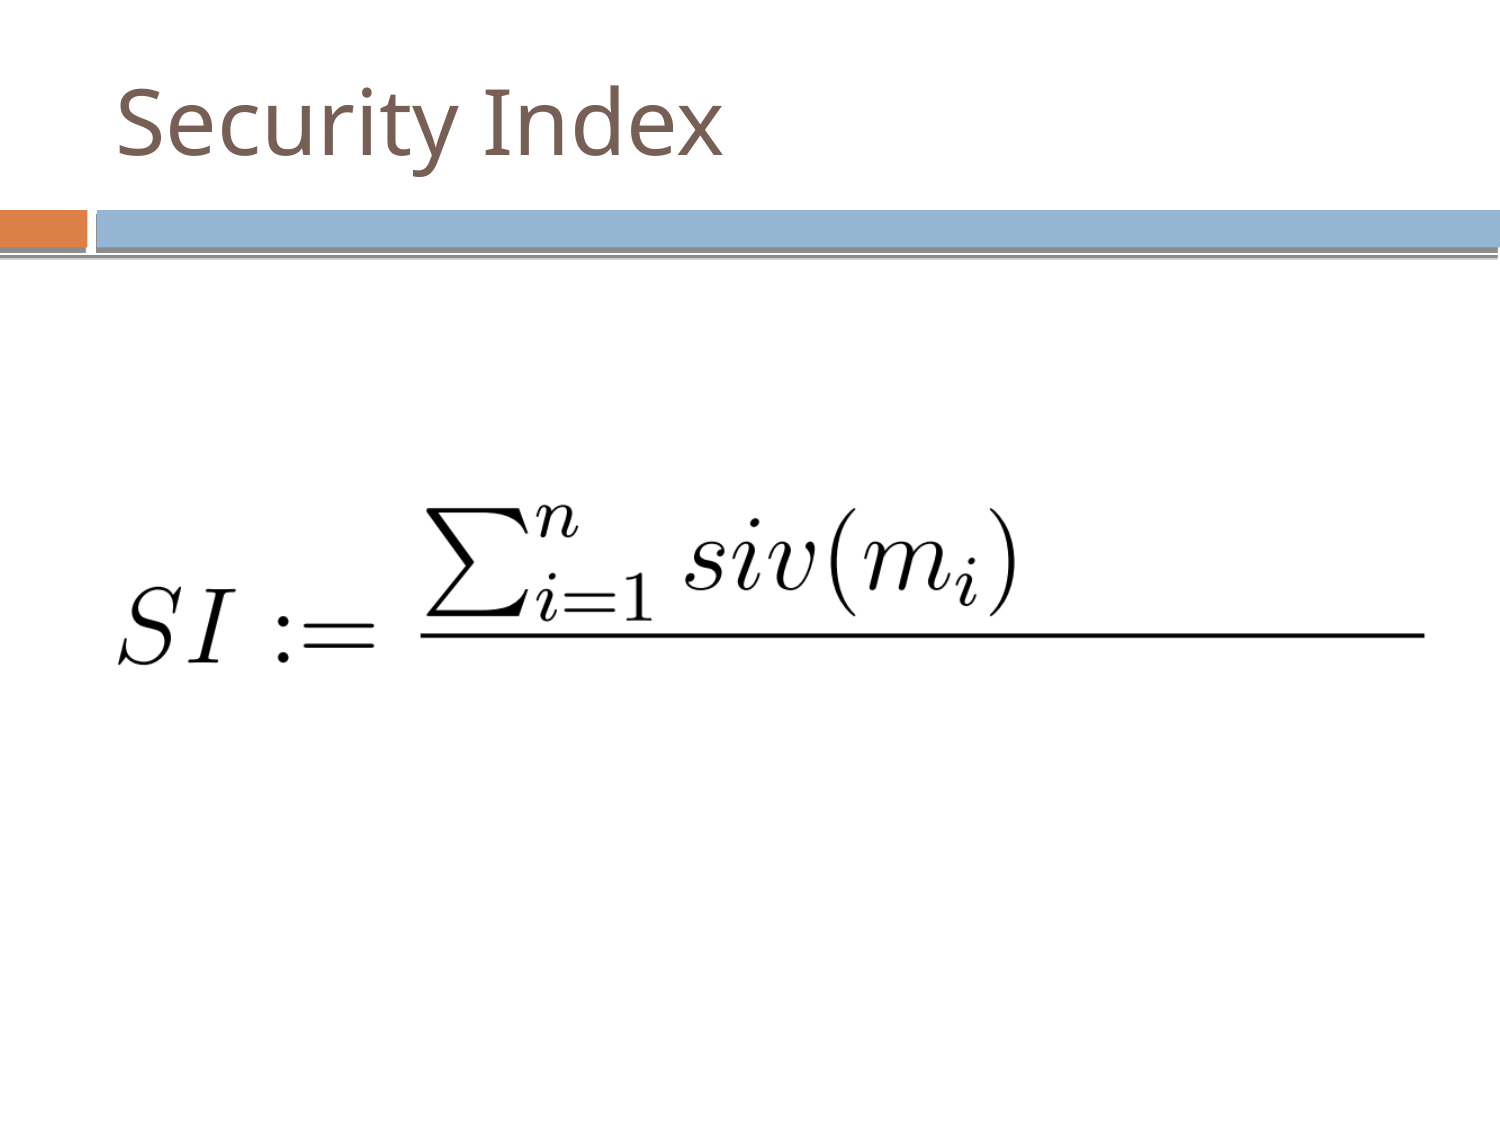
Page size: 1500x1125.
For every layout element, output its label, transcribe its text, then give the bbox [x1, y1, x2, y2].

picture [100, 490, 1438, 773]
title Security Index [100, 37, 1438, 200]
